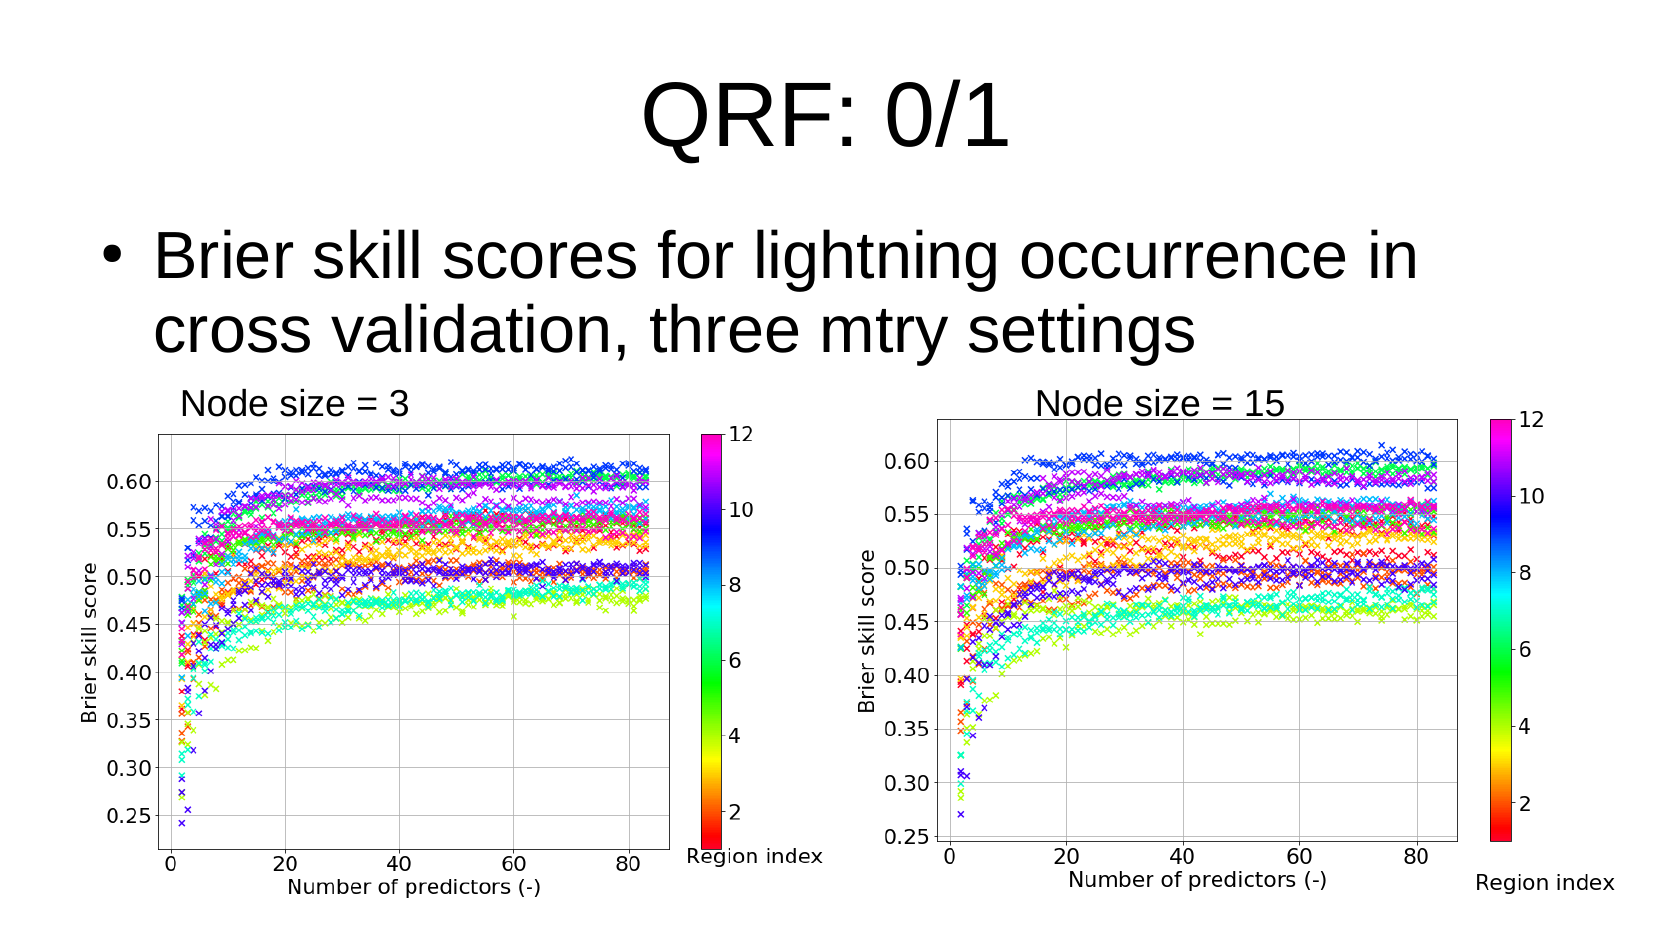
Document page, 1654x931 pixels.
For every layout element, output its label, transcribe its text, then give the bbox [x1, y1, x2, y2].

text_box Node size = 3 [165, 375, 425, 432]
picture [852, 404, 1621, 901]
text_box Node size = 15 [1020, 375, 1301, 432]
list Brier skill scores for lightning occurrence in cross validation, three mtry settings [82, 217, 1571, 758]
title QRF: 0/1 [82, 37, 1571, 193]
picture [75, 419, 829, 904]
